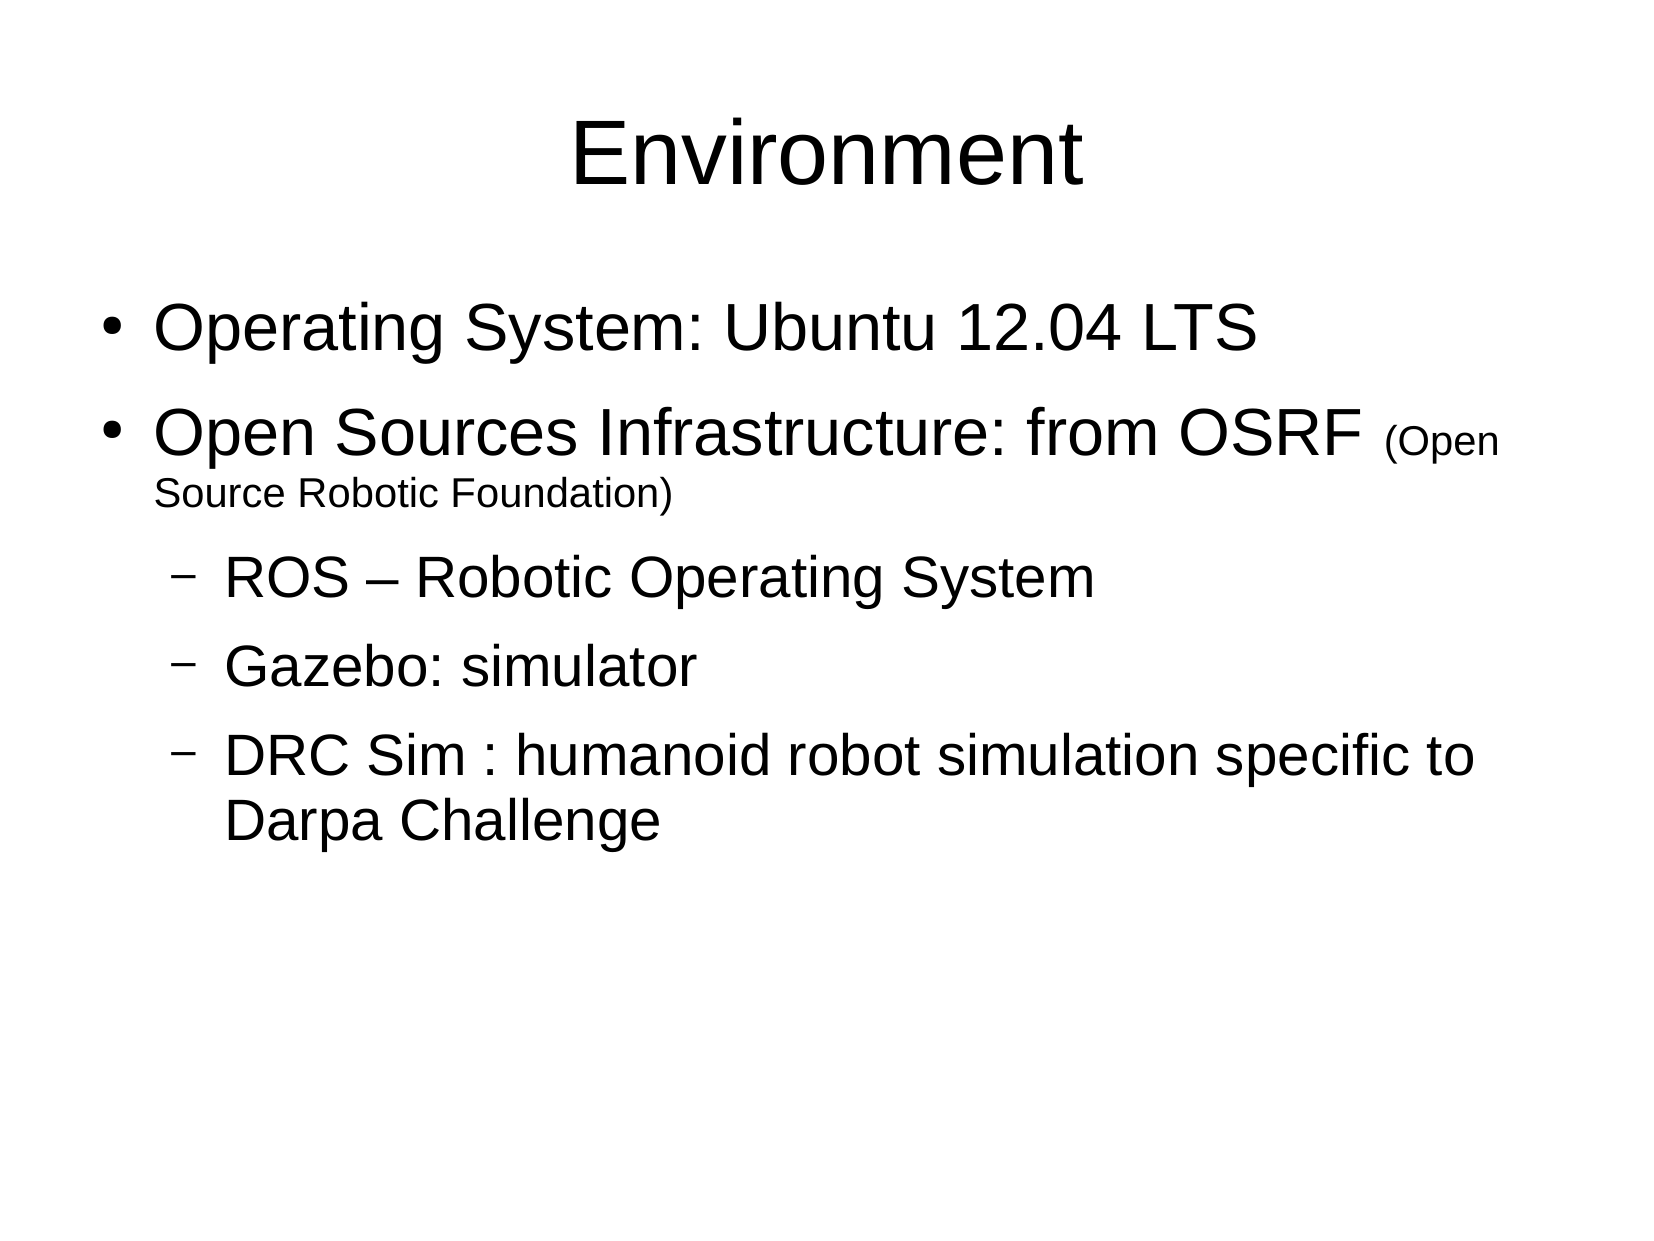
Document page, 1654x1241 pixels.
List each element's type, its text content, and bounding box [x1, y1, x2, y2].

title Environment [82, 49, 1571, 257]
list Operating System: Ubuntu 12.04 LTS Open Sources Infrastructure: from OSRF (Open Source Robotic Foundation) ROS – Robotic Operating System Gazebo: simulator DRC Sim : humanoid robot simulation specific to Darpa Challenge [82, 290, 1538, 1010]
